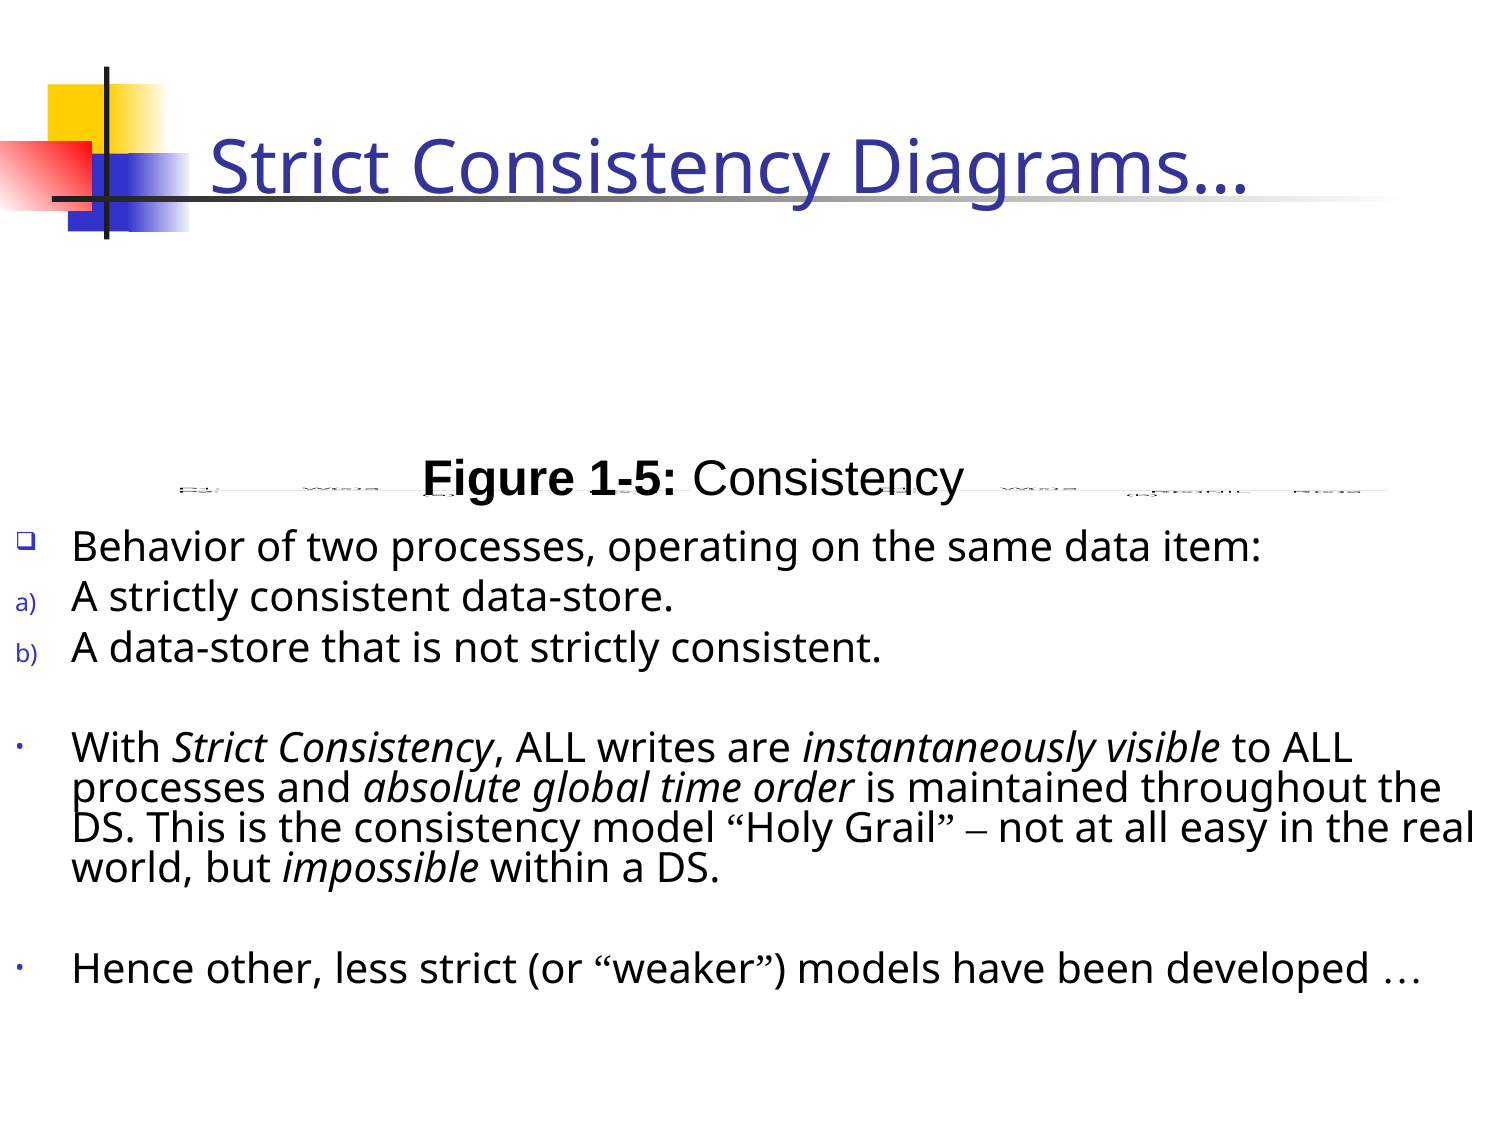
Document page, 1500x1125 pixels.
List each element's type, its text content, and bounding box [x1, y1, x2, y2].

picture [130, 255, 1418, 504]
text_box Figure 1-5: Consistency [407, 437, 1046, 513]
text_box Strict Consistency Diagrams… [194, 78, 1474, 216]
text_box Behavior of two processes, operating on the same data item: A strictly consistent data-store. A data-store that is not strictly consistent. With Strict Consistency, ALL writes are instantaneously visible to ALL processes and absolute global time order is maintained throughout the DS. This is the consistency model “Holy Grail” – not at all easy in the real world, but impossible within a DS. Hence other, less strict (or “weaker”) models have been developed … [0, 521, 1500, 1124]
